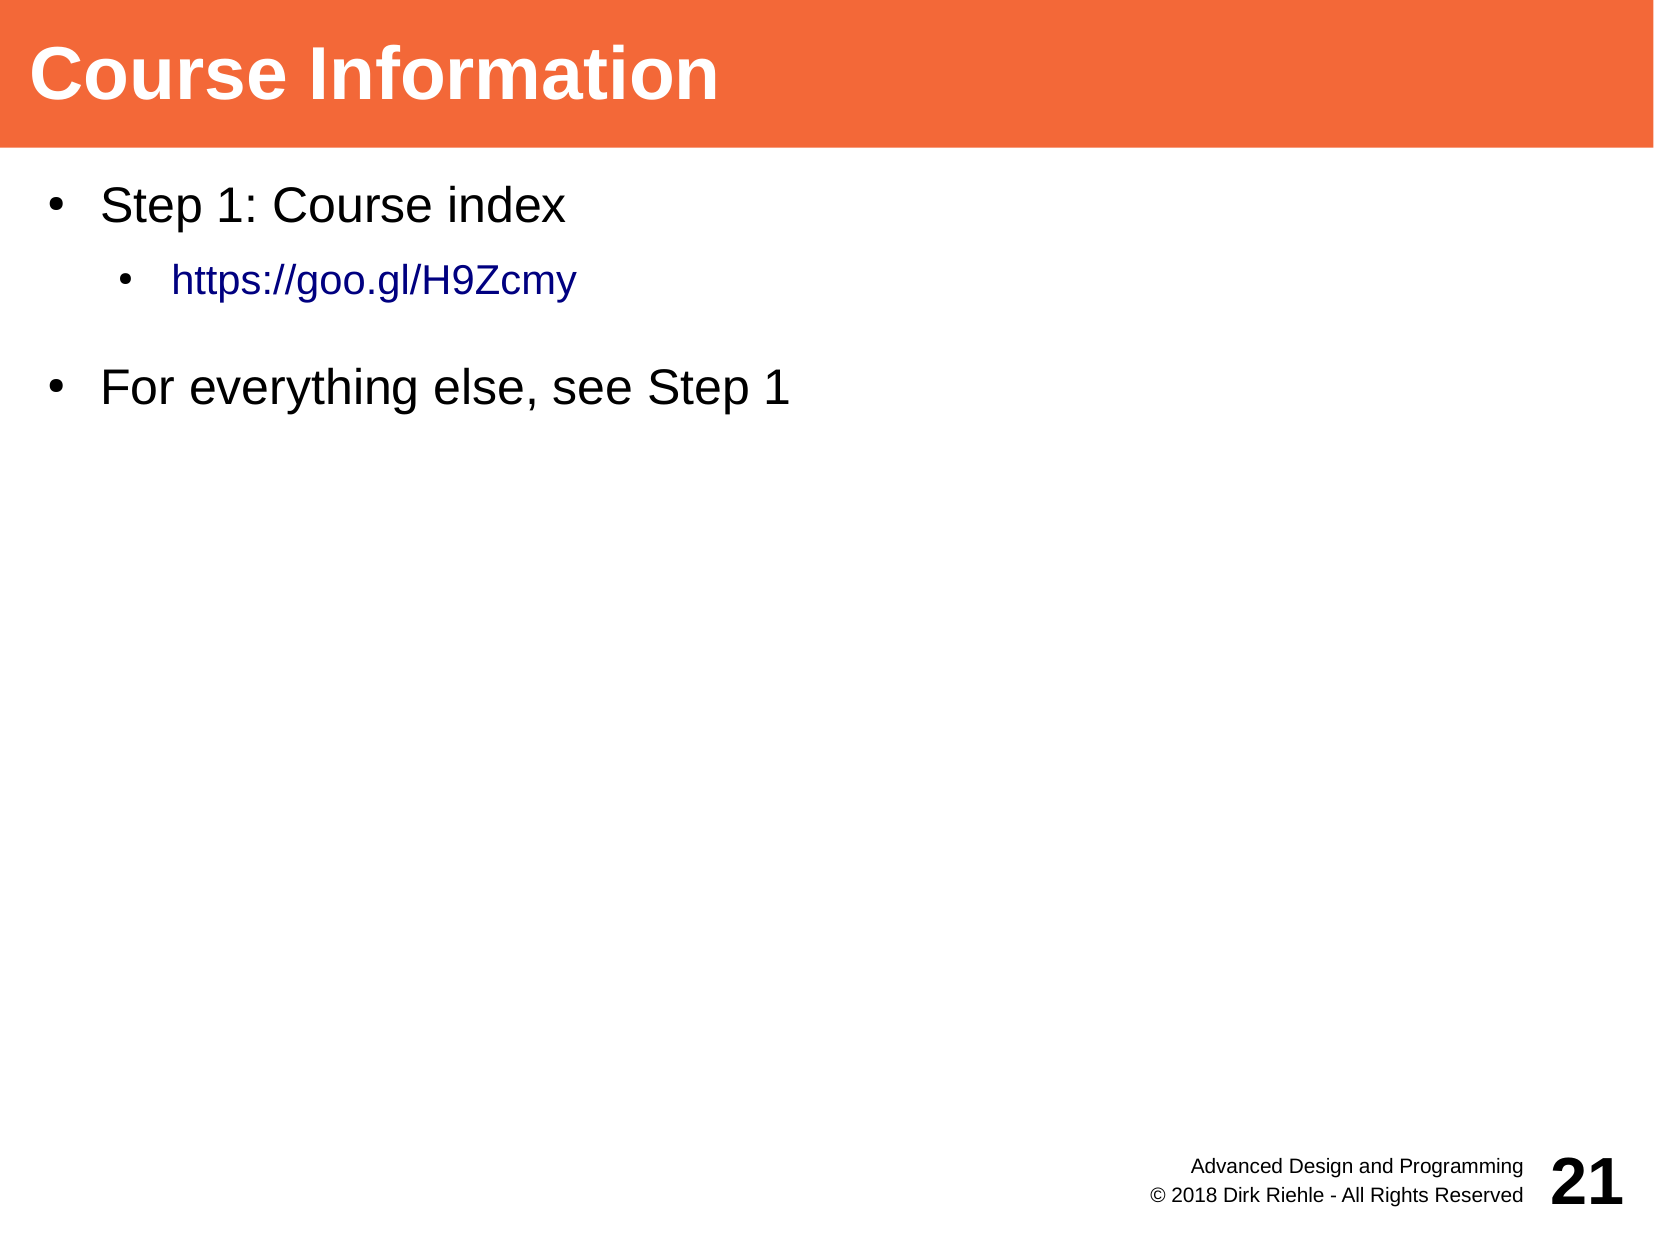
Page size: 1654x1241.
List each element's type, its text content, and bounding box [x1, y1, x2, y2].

title Course Information [0, 0, 1654, 148]
list Step 1: Course index https://goo.gl/H9Zcmy For everything else, see Step 1 [29, 177, 1625, 1063]
